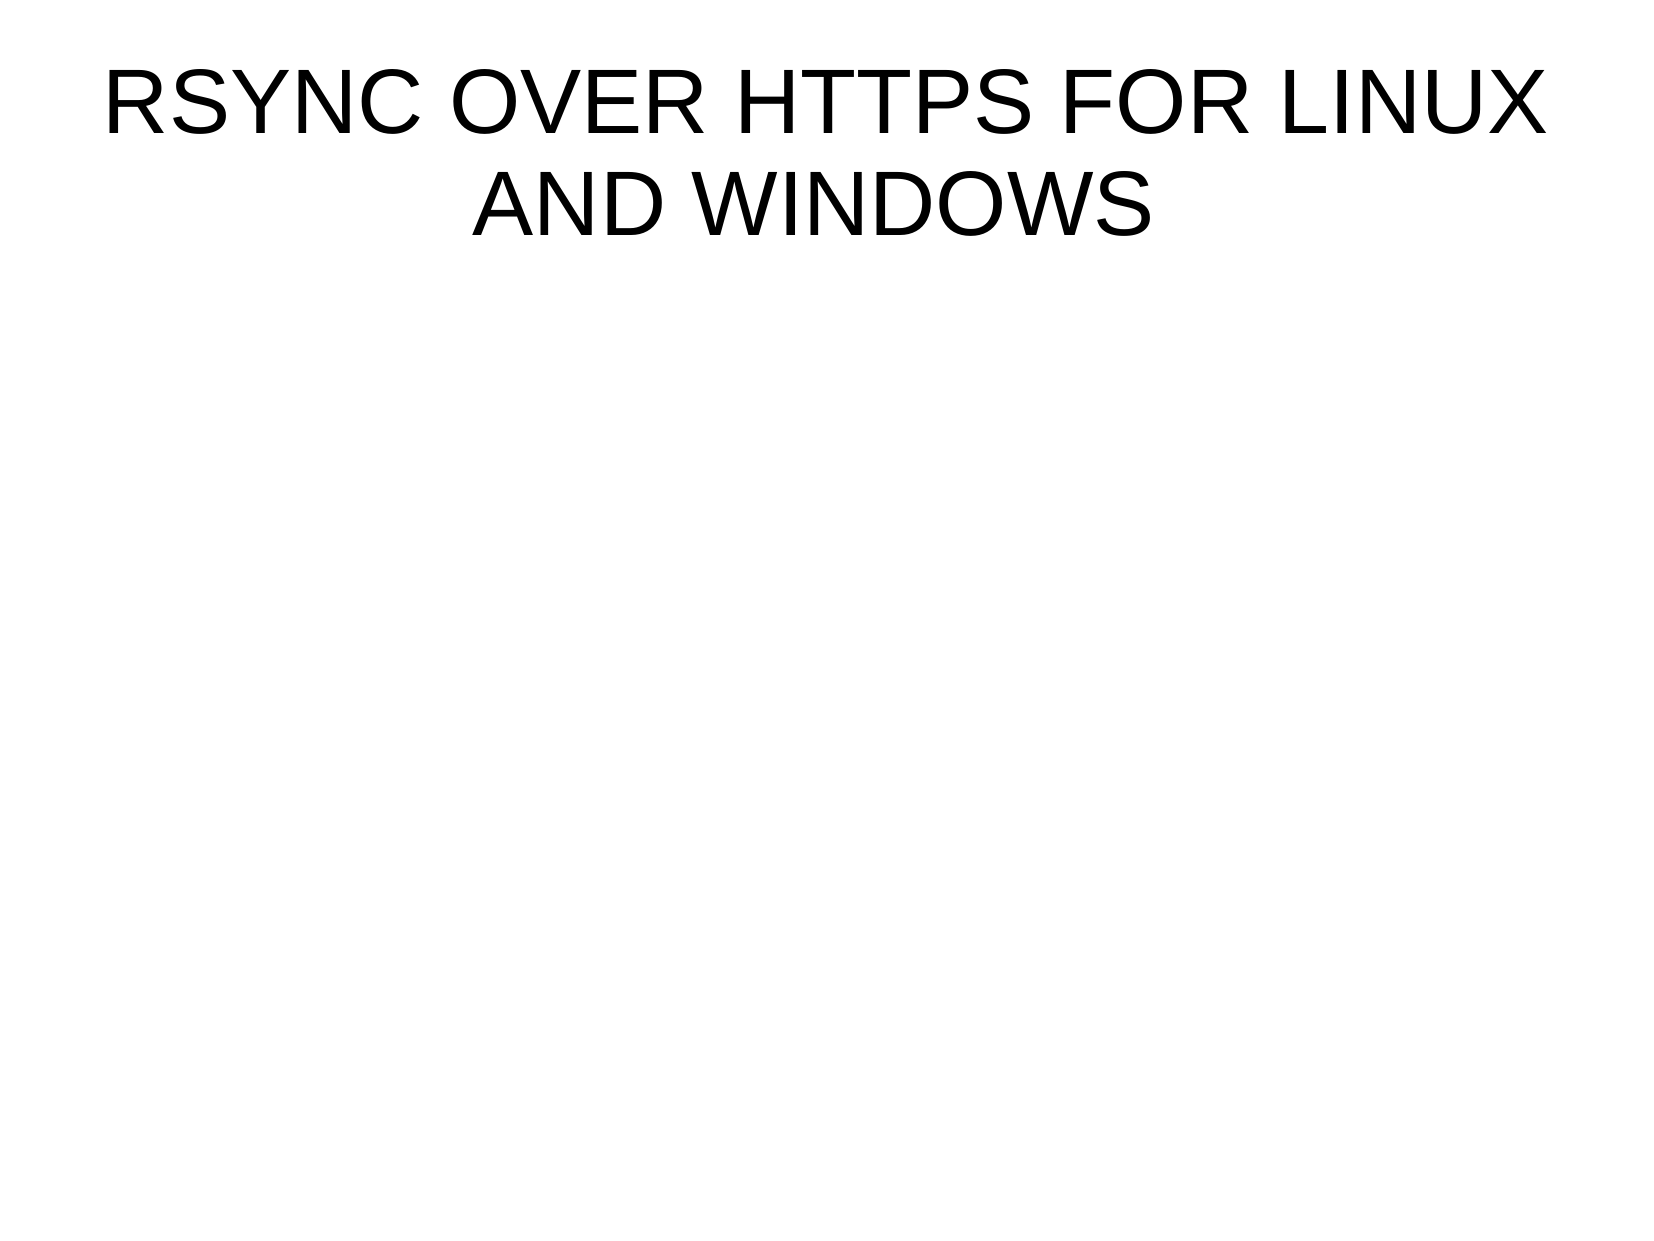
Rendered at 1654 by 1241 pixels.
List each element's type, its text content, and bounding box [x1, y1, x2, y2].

title RSYNC OVER HTTPS FOR LINUX AND WINDOWS [82, 49, 1571, 257]
